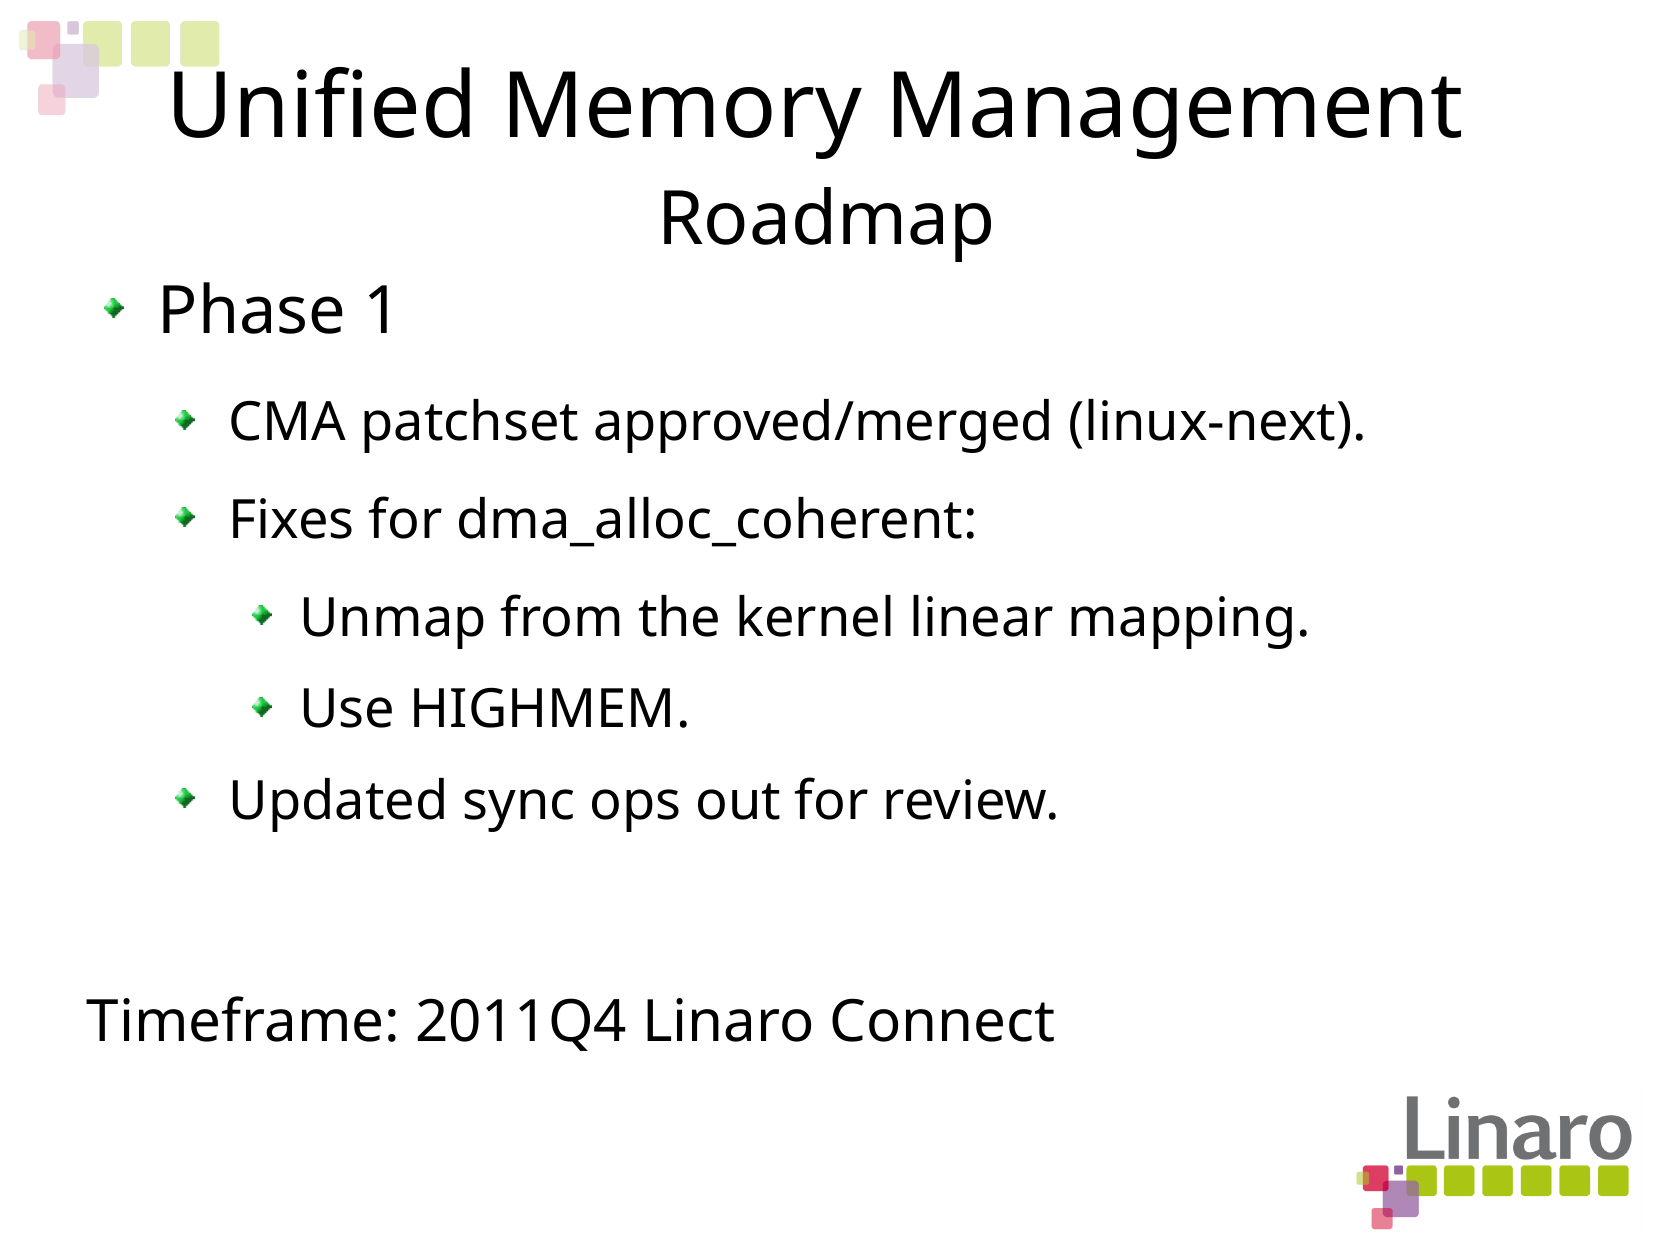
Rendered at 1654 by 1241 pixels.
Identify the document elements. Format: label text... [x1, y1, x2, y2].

title Unified Memory Management Roadmap [82, 55, 1571, 251]
picture [1343, 1087, 1644, 1238]
list Phase 1 CMA patchset approved/merged (linux-next). Fixes for dma_alloc_coherent: Unmap from the kernel linear mapping. Use HIGHMEM. Updated sync ops out for review. Timeframe: 2011Q4 Linaro Connect [86, 262, 1576, 1126]
